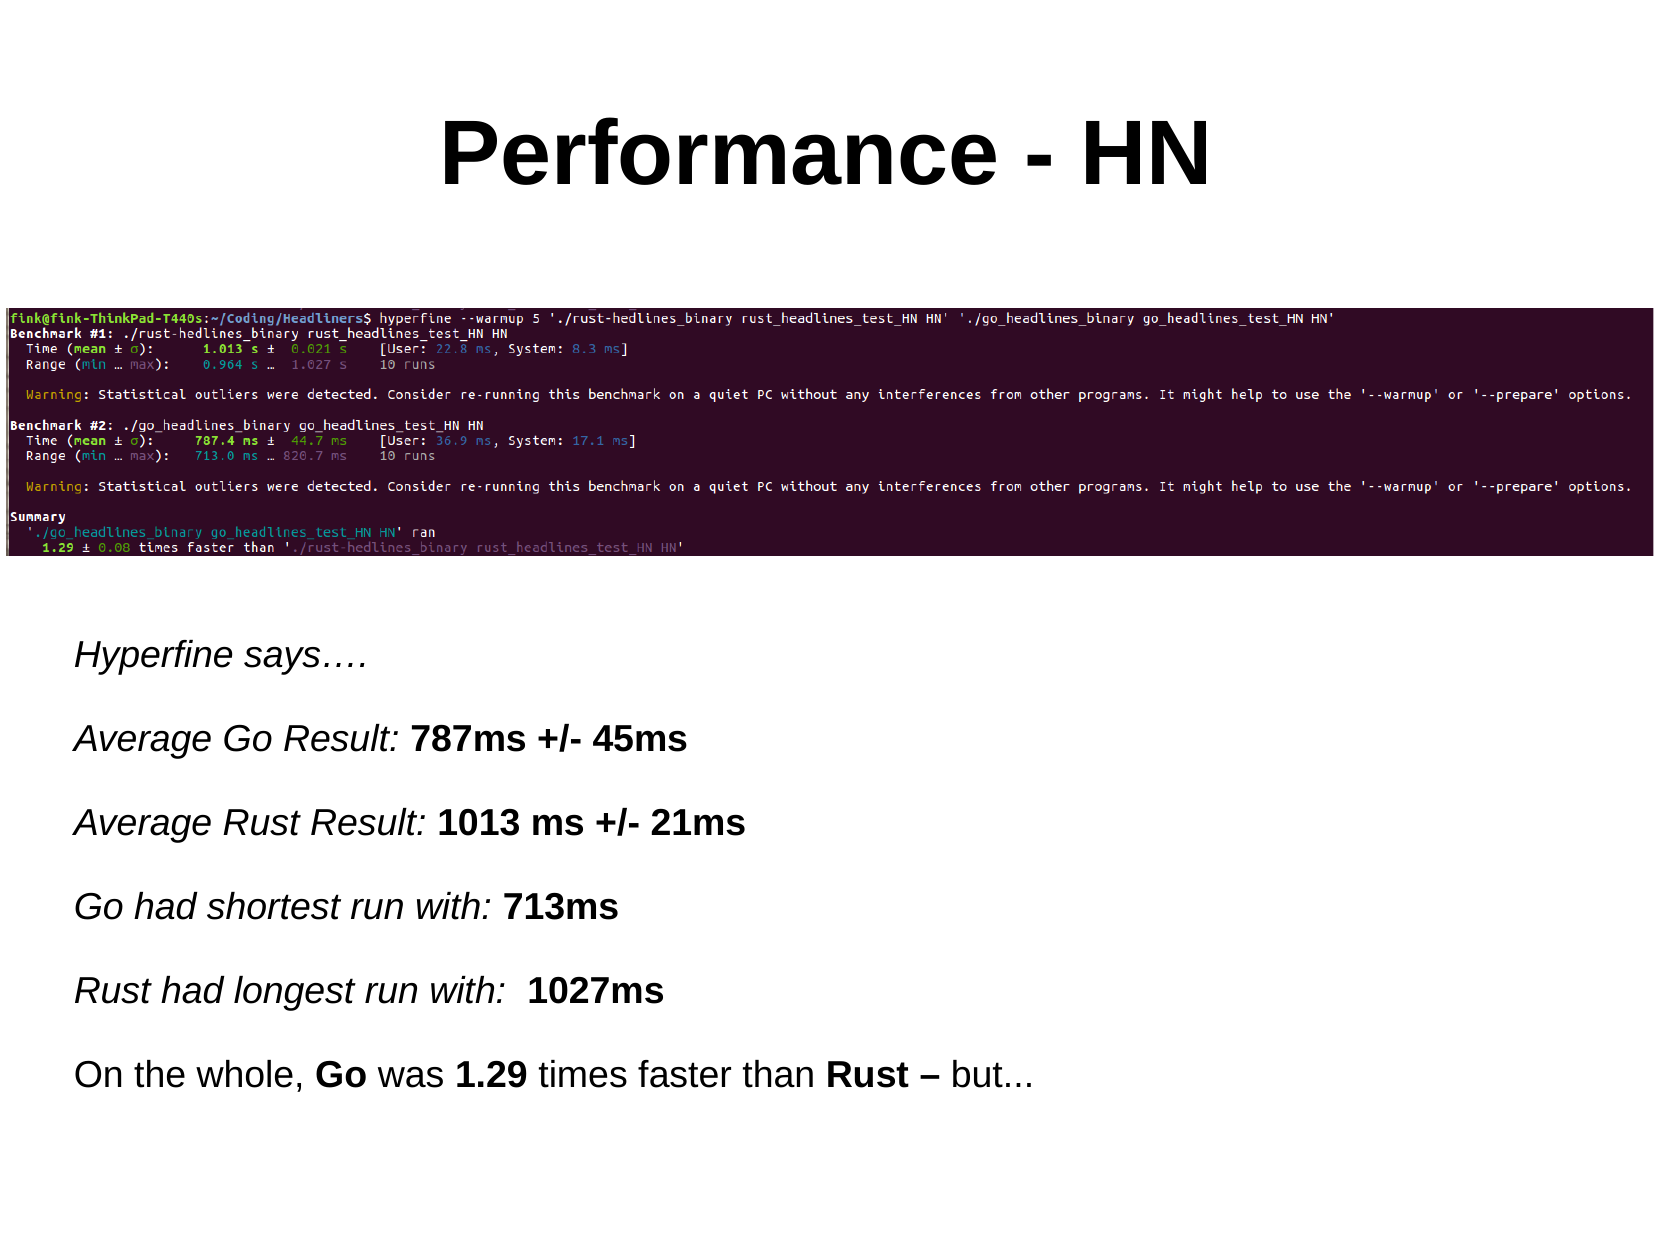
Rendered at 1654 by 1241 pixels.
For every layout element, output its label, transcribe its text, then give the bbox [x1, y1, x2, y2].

picture [6, 308, 1654, 556]
text_box Hyperfine says…. Average Go Result: 787ms +/- 45ms Average Rust Result: 1013 ms +/- 21ms Go had shortest run with: 713ms Rust had longest run with: 1027ms On the whole, Go was 1.29 times faster than Rust – but... [59, 625, 1512, 1103]
title Performance - HN [82, 49, 1571, 257]
